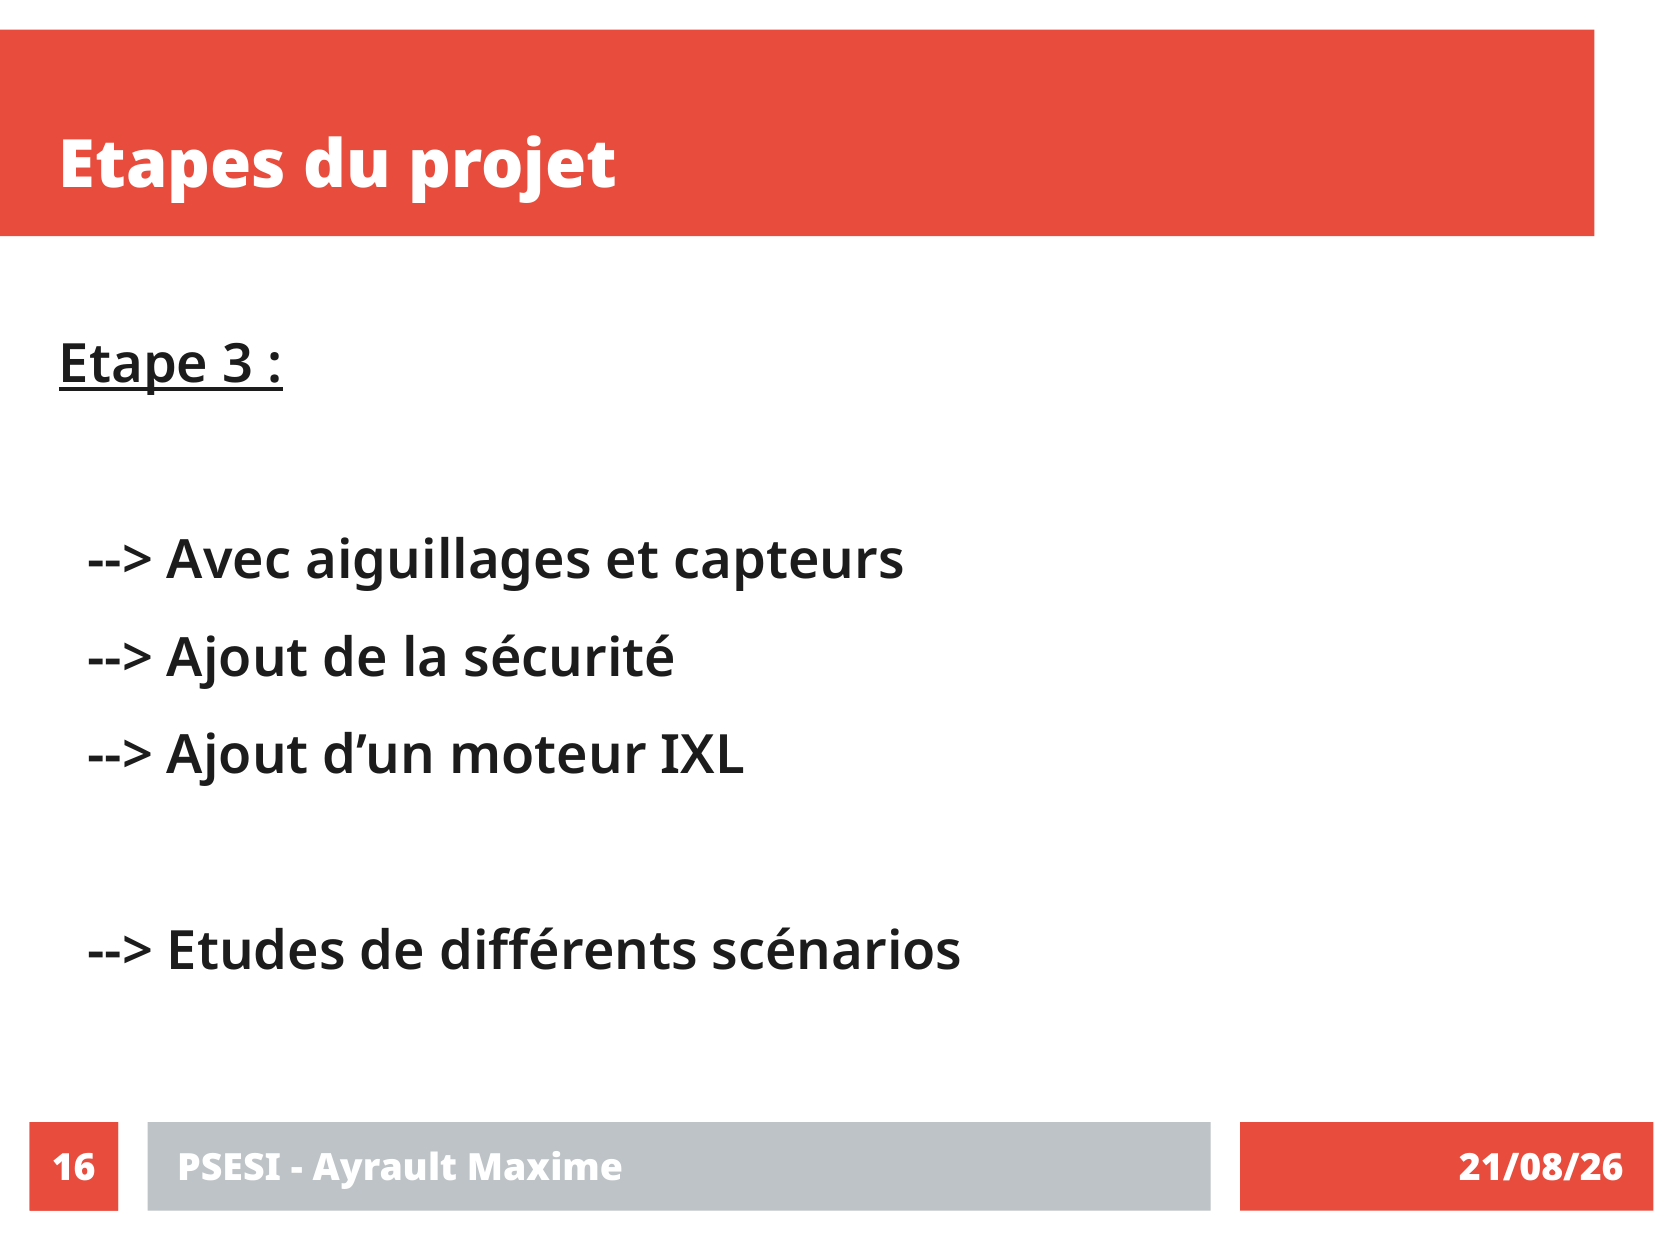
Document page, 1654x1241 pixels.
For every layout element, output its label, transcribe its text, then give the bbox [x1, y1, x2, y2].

list Etape 3 : --> Avec aiguillages et capteurs --> Ajout de la sécurité --> Ajout d’un moteur IXL --> Etudes de différents scénarios [59, 324, 1565, 1093]
title Etapes du projet [59, 59, 1595, 207]
